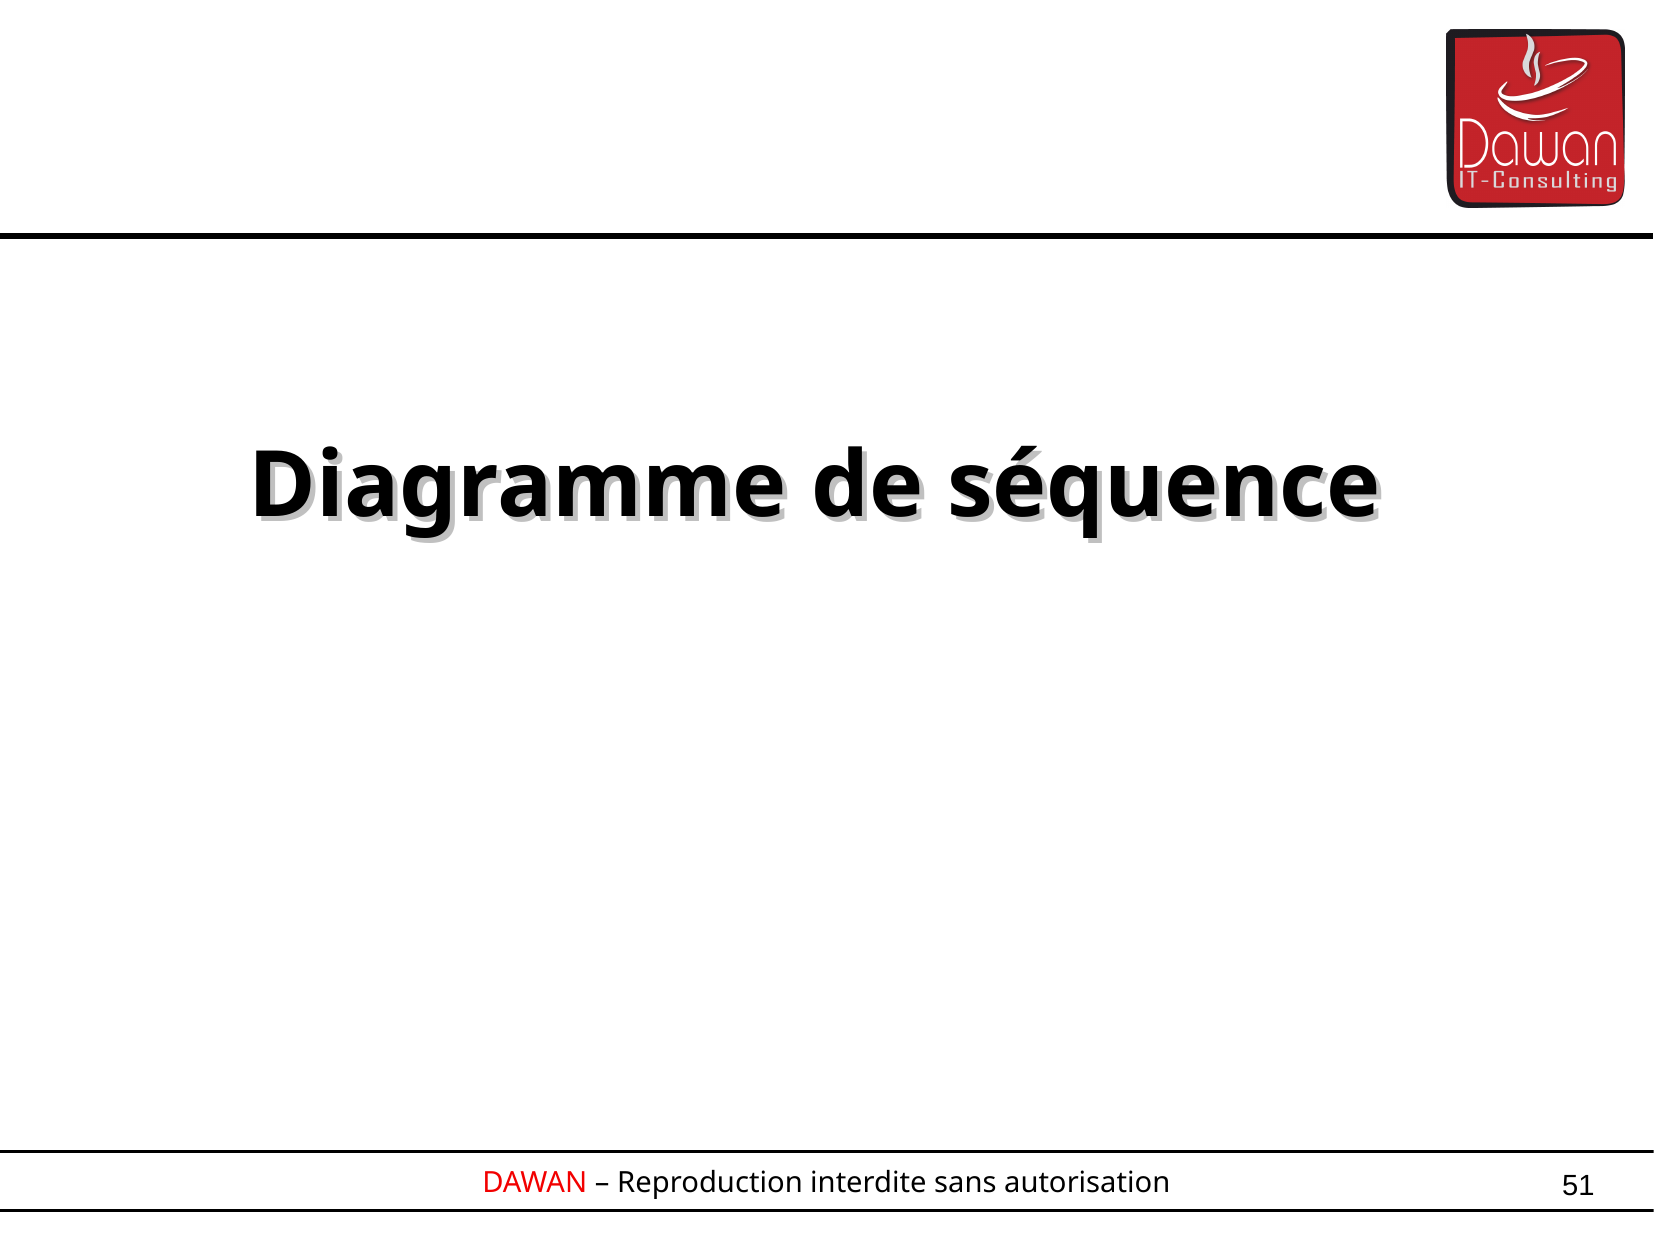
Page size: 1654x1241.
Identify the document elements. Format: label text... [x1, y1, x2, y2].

text_box Diagramme de séquence [88, 271, 1565, 769]
picture [1446, 29, 1625, 208]
